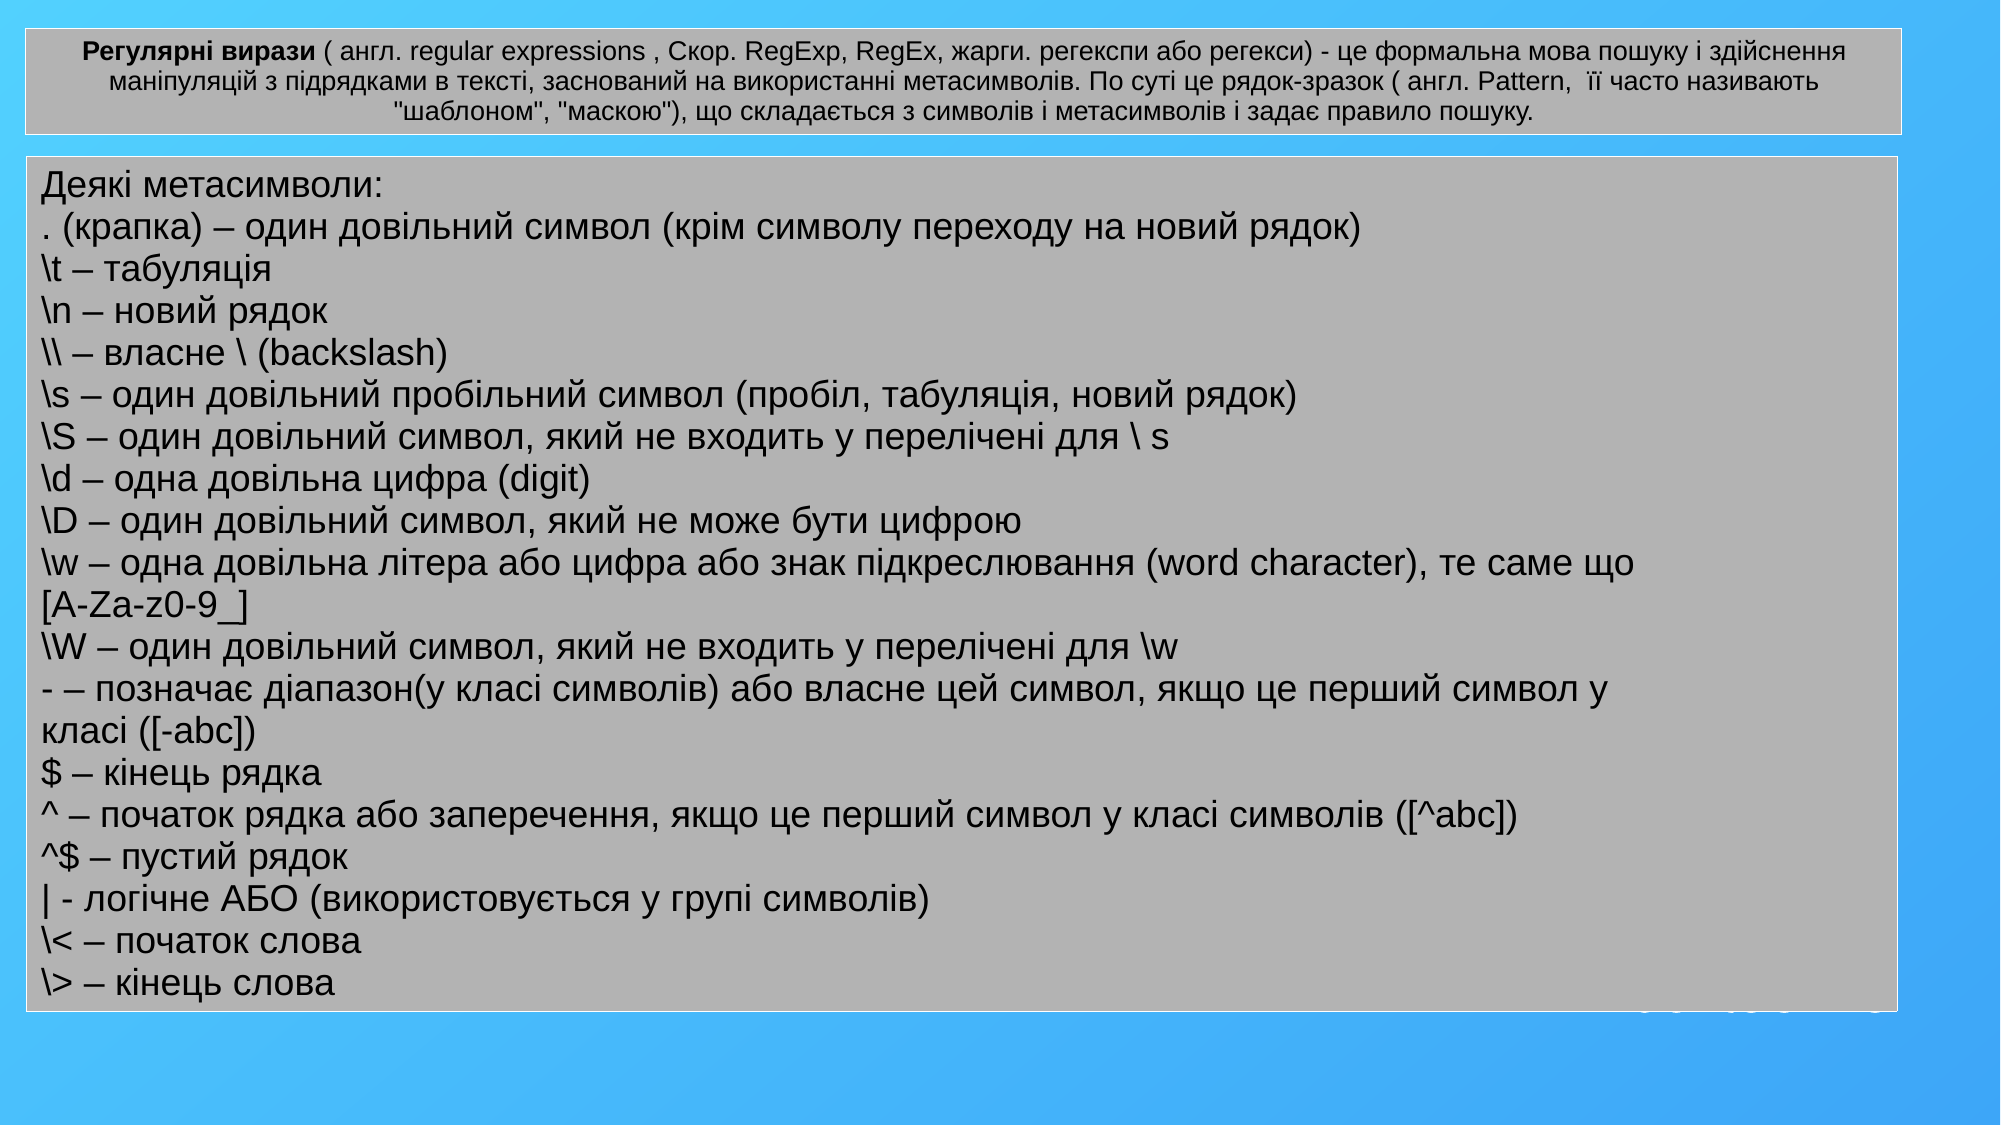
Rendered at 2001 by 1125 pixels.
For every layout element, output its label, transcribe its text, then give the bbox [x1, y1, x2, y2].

table_header Регулярні вирази ( англ. regular expressions , Скор. RegExp, RegEx, жарги. регекспи або регекси) - це формальна мова пошуку і здійснення маніпуляцій з підрядками в тексті, заснований на використанні метасимволів. По суті це рядок-зразок ( англ. Pattern, її часто називають "шаблоном", "маскою"), що складається з символів і метасимволів і задає правило пошуку. [26, 29, 1901, 134]
table_header Деякі метасимволи: . (крапка) – один довільний символ (крім символу переходу на новий рядок) \t – табуляція \n – новий рядок \\ – власне \ (backslash) \s – один довільний пробільний символ (пробіл, табуляція, новий рядок) \S – один довільний символ, який не входить у перелічені для \ s \d – одна довільна цифра (digit) \D – один довільний символ, який не може бути цифрою \w – одна довільна літера або цифра або знак підкреслювання (word character), те саме що [A-Za-z0-9_] \W – один довільний символ, який не входить у перелічені для \w - – позначає діапазон(у класі символів) або власне цей символ, якщо це перший символ у класі ([-abc]) $ – кінець рядка ^ – початок рядка або заперечення, якщо це перший символ у класі символів ([^abc]) ^$ – пустий рядок | - логічне АБО (використовується у групі символів) \< – початок слова \> – кінець слова [27, 157, 1897, 1011]
